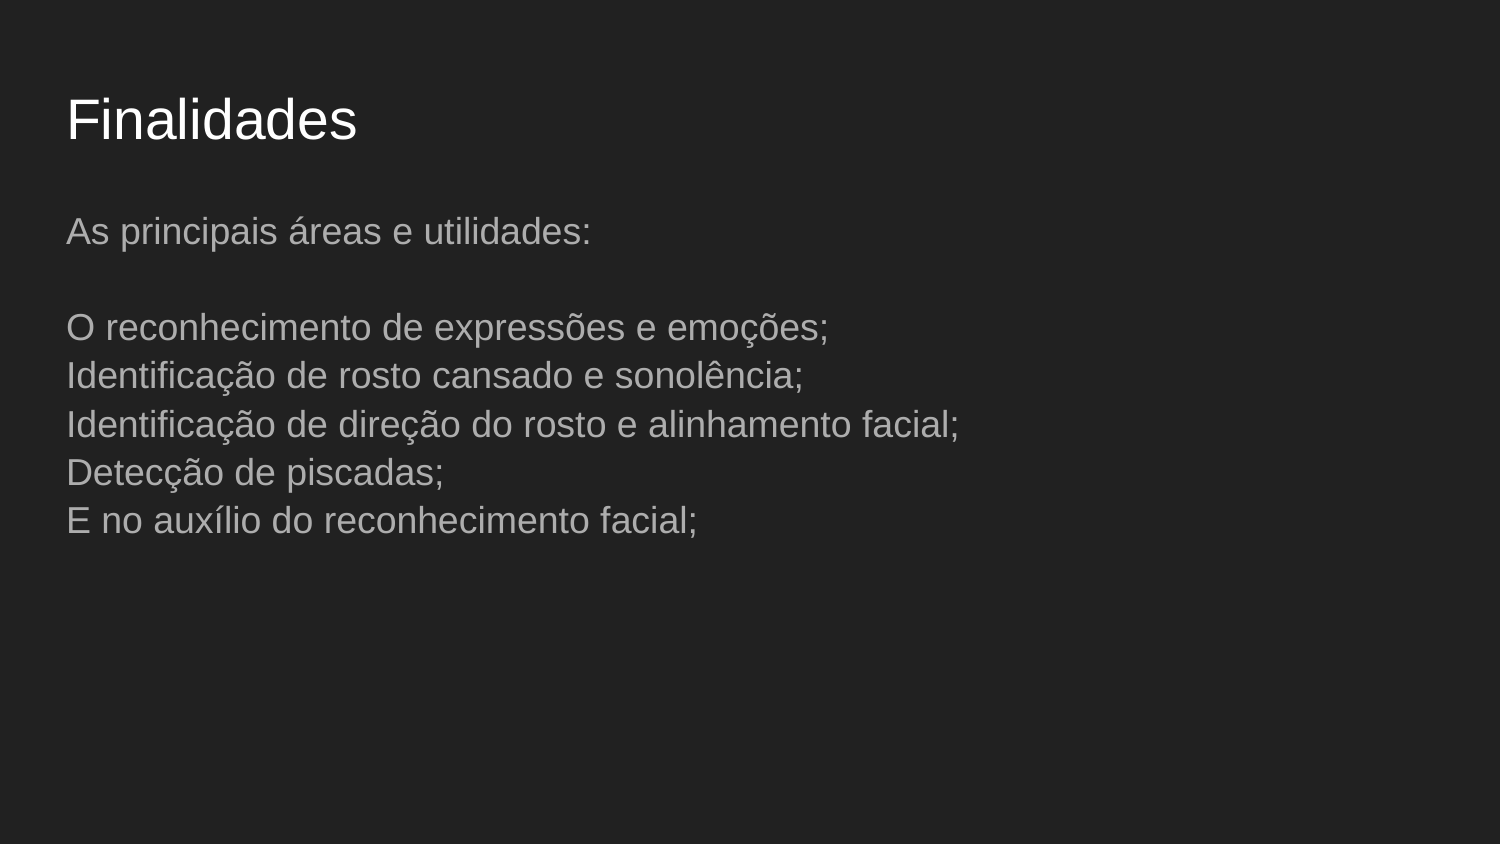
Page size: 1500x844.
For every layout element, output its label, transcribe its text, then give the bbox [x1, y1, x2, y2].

title Finalidades [51, 72, 1449, 167]
list As principais áreas e utilidades: O reconhecimento de expressões e emoções; Identificação de rosto cansado e sonolência; Identificação de direção do rosto e alinhamento facial; Detecção de piscadas; E no auxílio do reconhecimento facial; [51, 189, 1449, 750]
